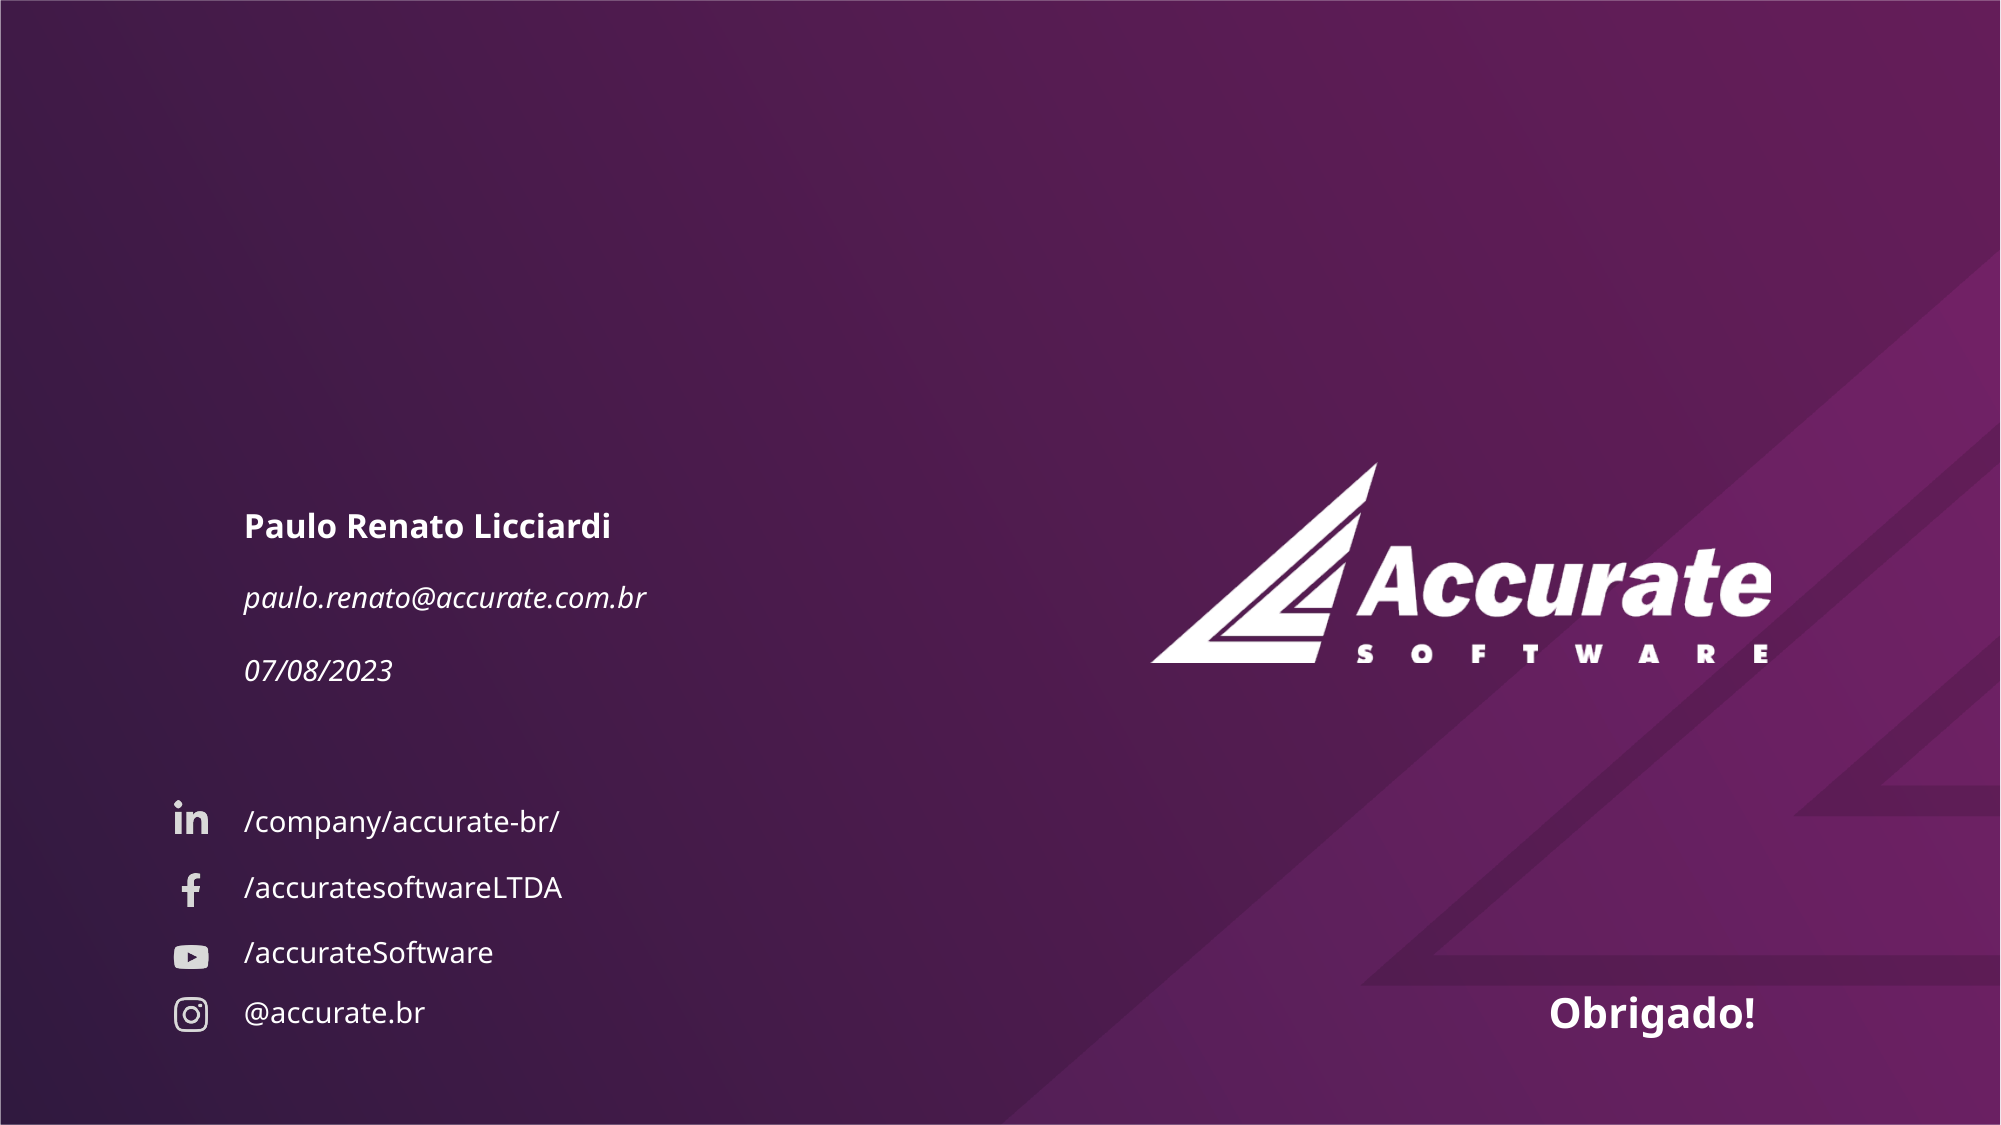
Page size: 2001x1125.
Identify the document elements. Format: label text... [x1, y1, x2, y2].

text_box Obrigado! [1239, 997, 1771, 1032]
text_box Paulo Renato Licciardi [229, 511, 761, 545]
picture [0, 0, 2001, 1125]
text_box @accurate.br [229, 997, 761, 1032]
text_box 07/08/2023 [229, 655, 761, 689]
text_box paulo.renato@accurate.com.br [229, 582, 761, 616]
text_box /accurateSoftware [229, 937, 761, 971]
text_box /accuratesoftwareLTDA [229, 872, 761, 906]
text_box /company/accurate-br/ [229, 806, 761, 841]
